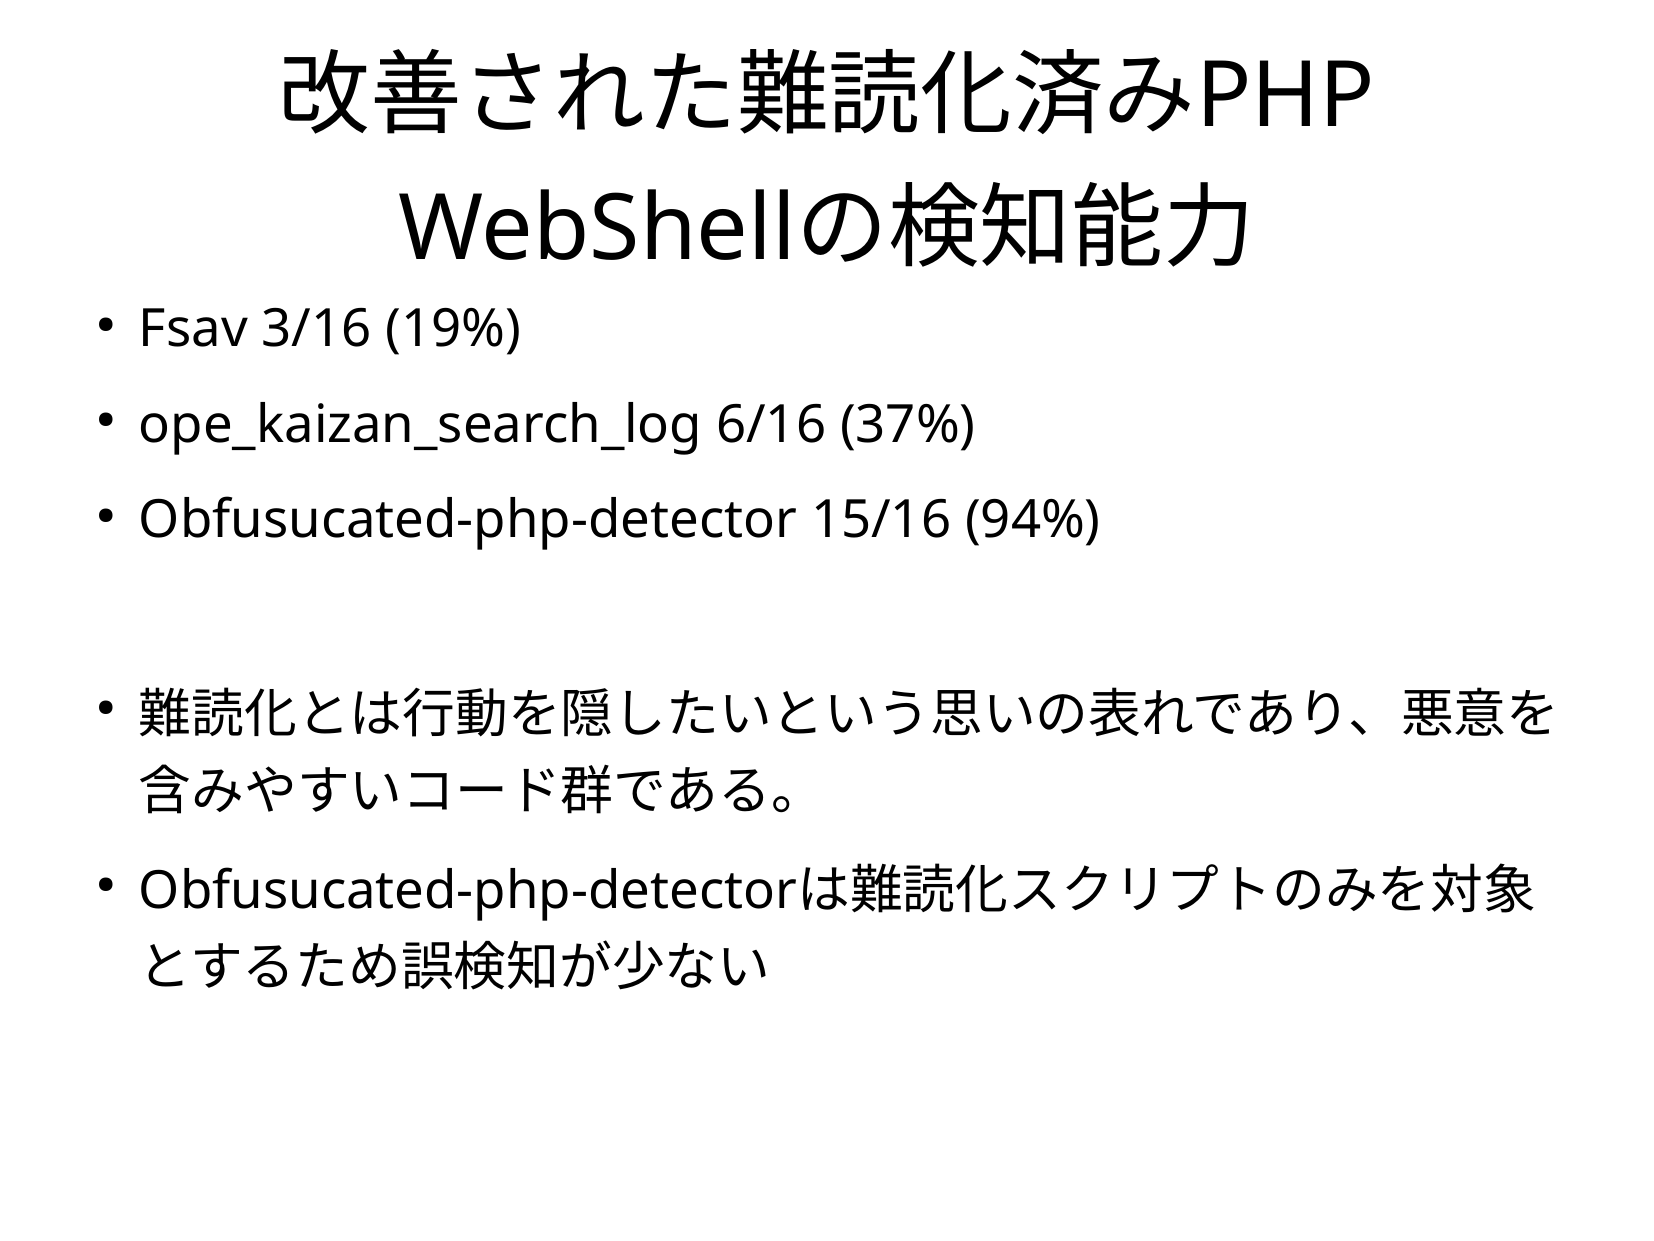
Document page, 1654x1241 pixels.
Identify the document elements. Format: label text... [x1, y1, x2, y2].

list Fsav 3/16 (19%) ope_kaizan_search_log 6/16 (37%) Obfusucated-php-detector 15/16 (94%) 難読化とは行動を隠したいという思いの表れであり、悪意を含みやすいコード群である。 Obfusucated-php-detectorは難読化スクリプトのみを対象とするため誤検知が少ない [82, 290, 1571, 1010]
title 改善された難読化済みPHP WebShellの検知能力 [82, 49, 1571, 257]
